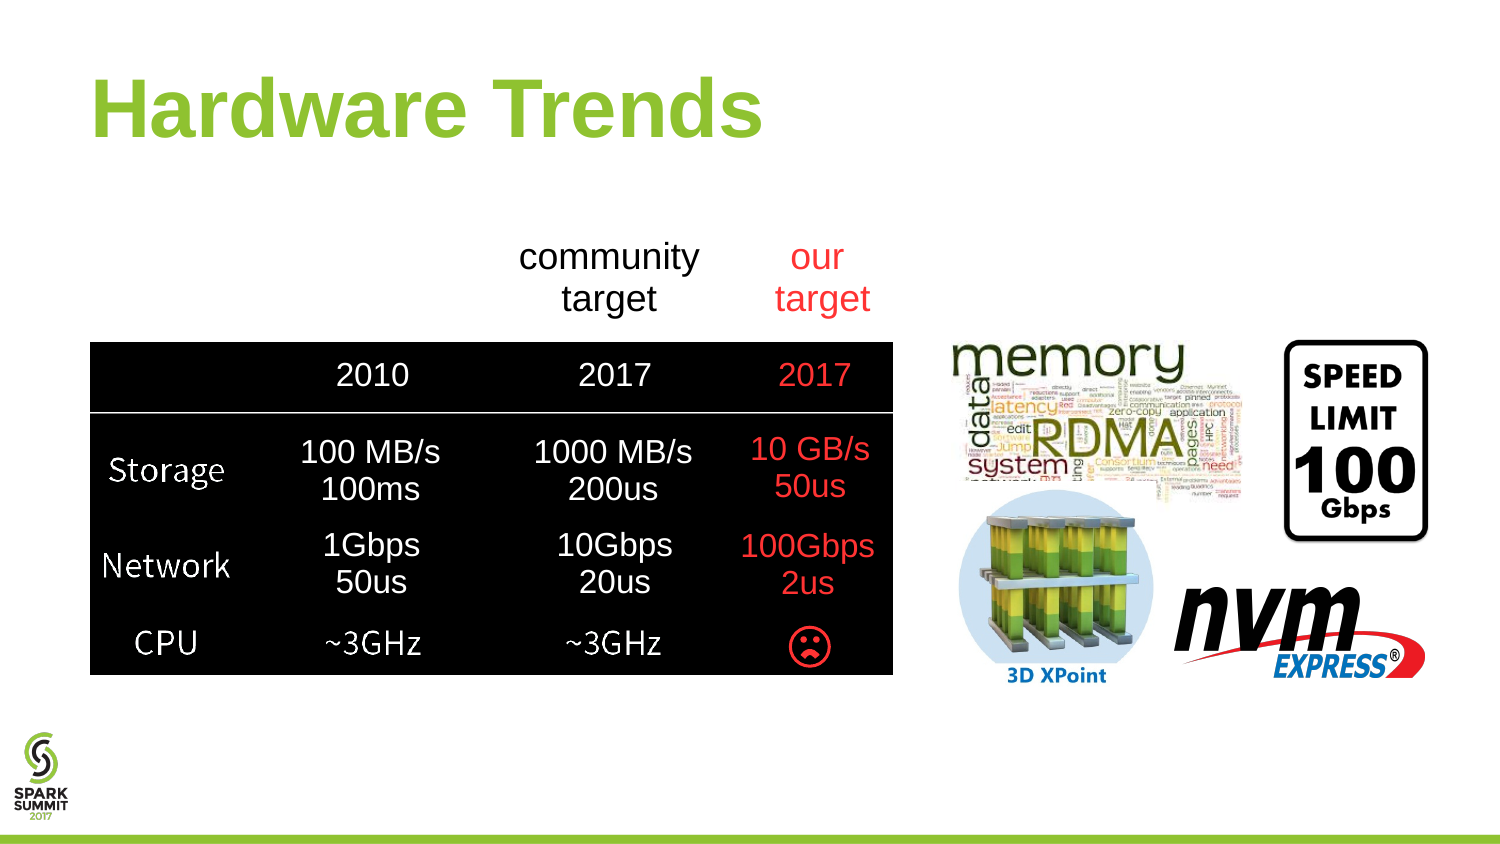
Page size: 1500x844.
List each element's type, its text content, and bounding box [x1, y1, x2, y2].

text_box 2017 [555, 347, 676, 402]
text_box [813, 636, 820, 643]
text_box 2017 [763, 349, 914, 402]
text_box 10Gbps 20us [555, 536, 676, 591]
text_box community target [486, 227, 705, 327]
text_box 1Gbps 50us [311, 536, 432, 592]
picture [1174, 587, 1426, 678]
picture [1252, 338, 1456, 547]
text_box 100Gbps 2us [710, 520, 905, 611]
text_box 10 GB/s 50us [734, 422, 887, 513]
text_box [800, 636, 807, 643]
picture [951, 340, 1243, 693]
picture [13, 731, 69, 833]
text_box our target [705, 227, 931, 327]
text_box 2010 [312, 347, 433, 402]
text_box 1000 MB/s 200us [530, 425, 696, 516]
picture [90, 342, 893, 675]
title Hardware Trends [75, 33, 1425, 175]
text_box 100 MB/s 100ms [288, 425, 454, 516]
